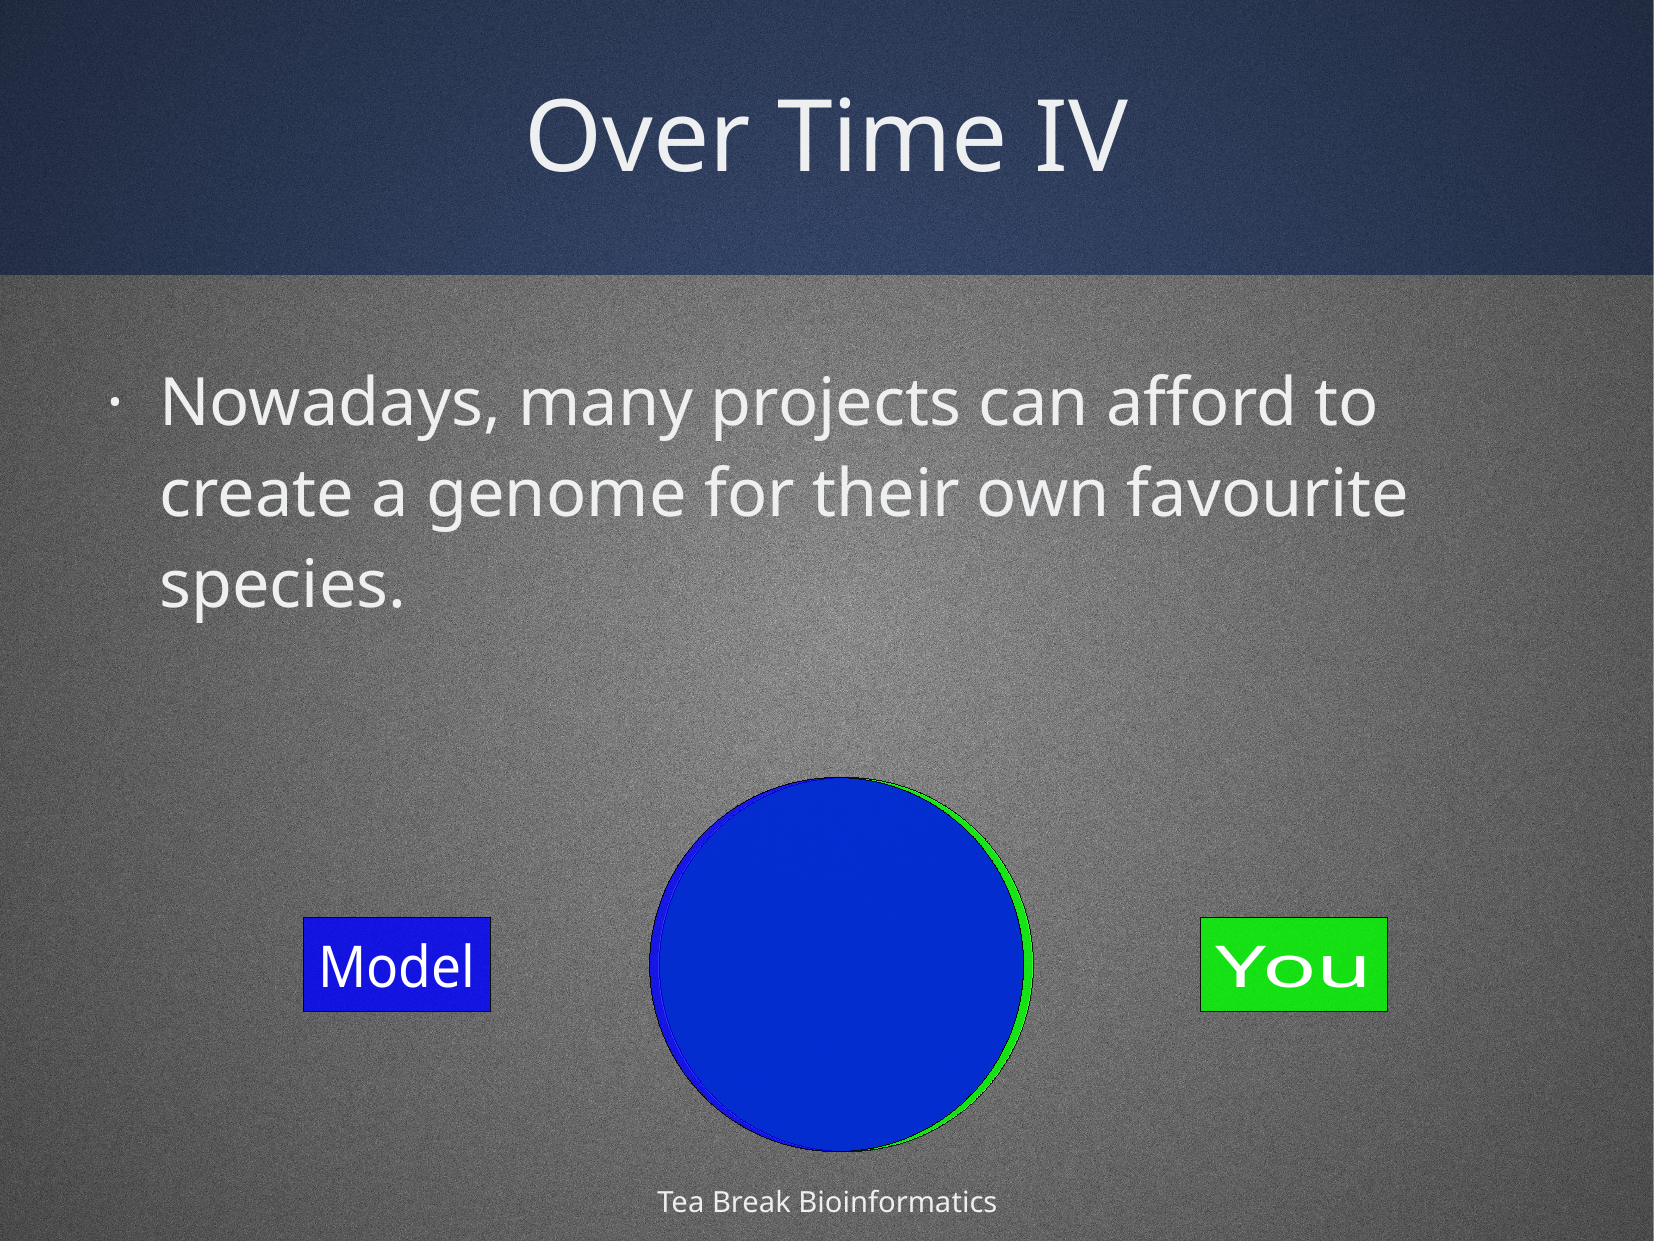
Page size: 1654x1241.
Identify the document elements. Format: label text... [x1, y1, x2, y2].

text_box Model [303, 917, 491, 1012]
list Nowadays, many projects can afford to create a genome for their own favourite species. [88, 354, 1565, 1063]
title Over Time IV [88, 29, 1565, 237]
picture [0, 0, 1654, 1241]
text_box [649, 777, 1034, 1152]
text_box You [1200, 917, 1388, 1012]
